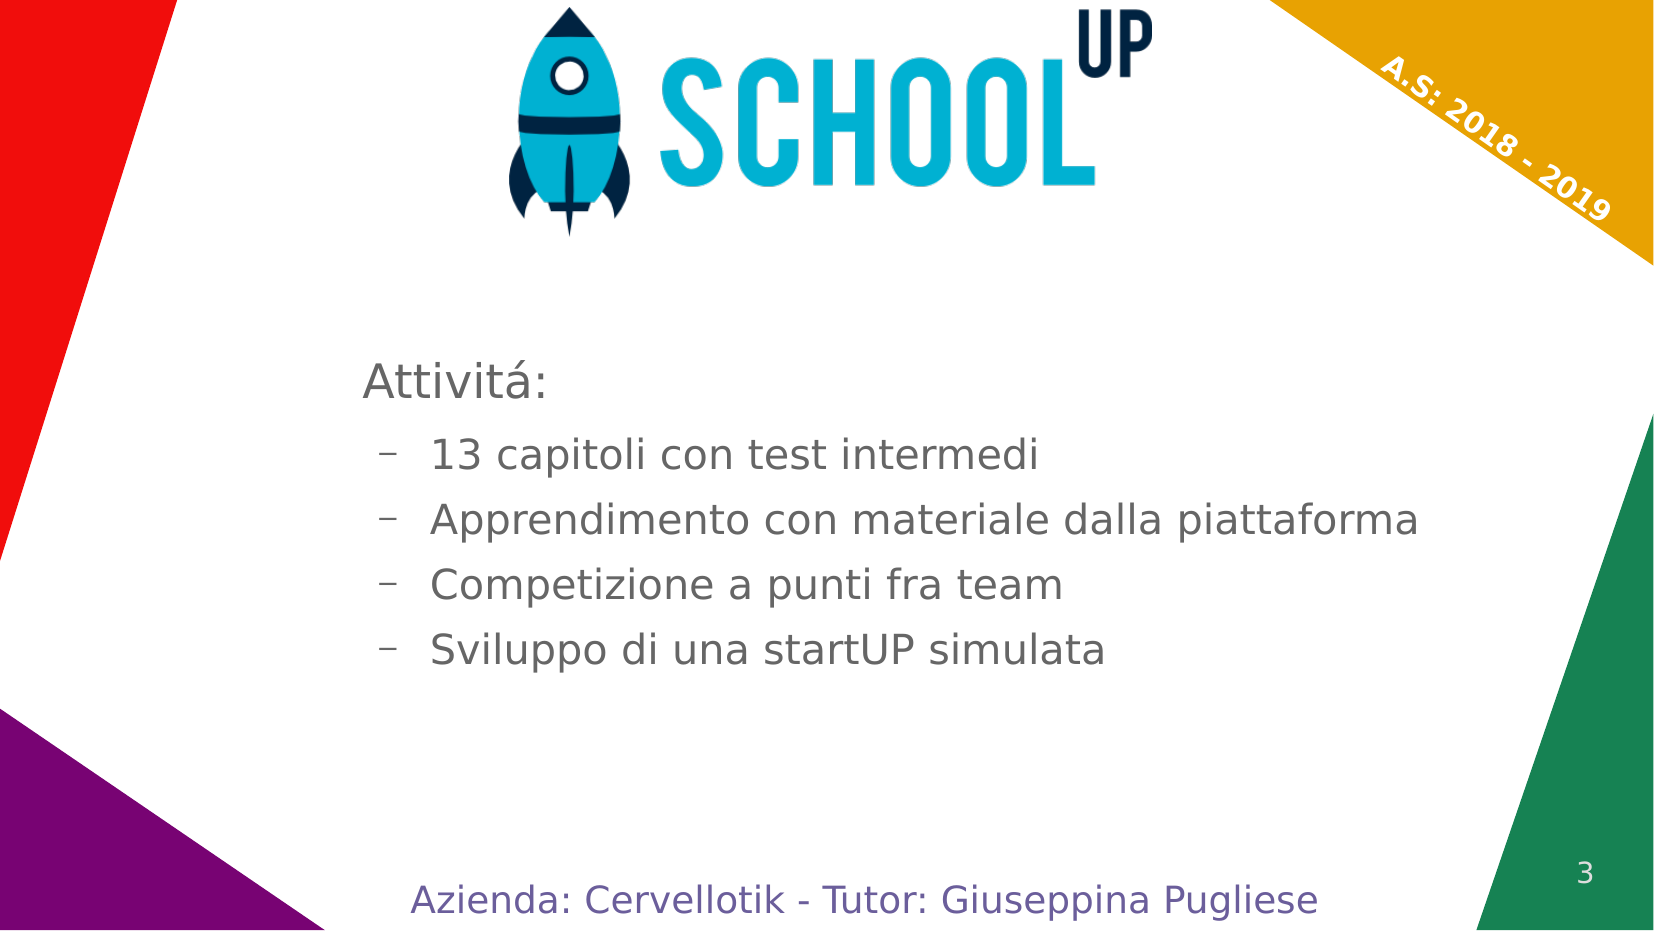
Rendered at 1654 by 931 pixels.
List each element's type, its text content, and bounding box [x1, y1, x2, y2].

text_box Azienda: Cervellotik - Tutor: Giuseppina Pugliese [324, 871, 1447, 931]
text_box A.S: 2018 - 2019 [1278, 0, 1645, 286]
picture [509, 7, 1152, 237]
list Attivitá: 13 capitoli con test intermedi Apprendimento con materiale dalla piattaforma Competizione a punti fra team Sviluppo di una startUP simulata [295, 354, 1447, 709]
